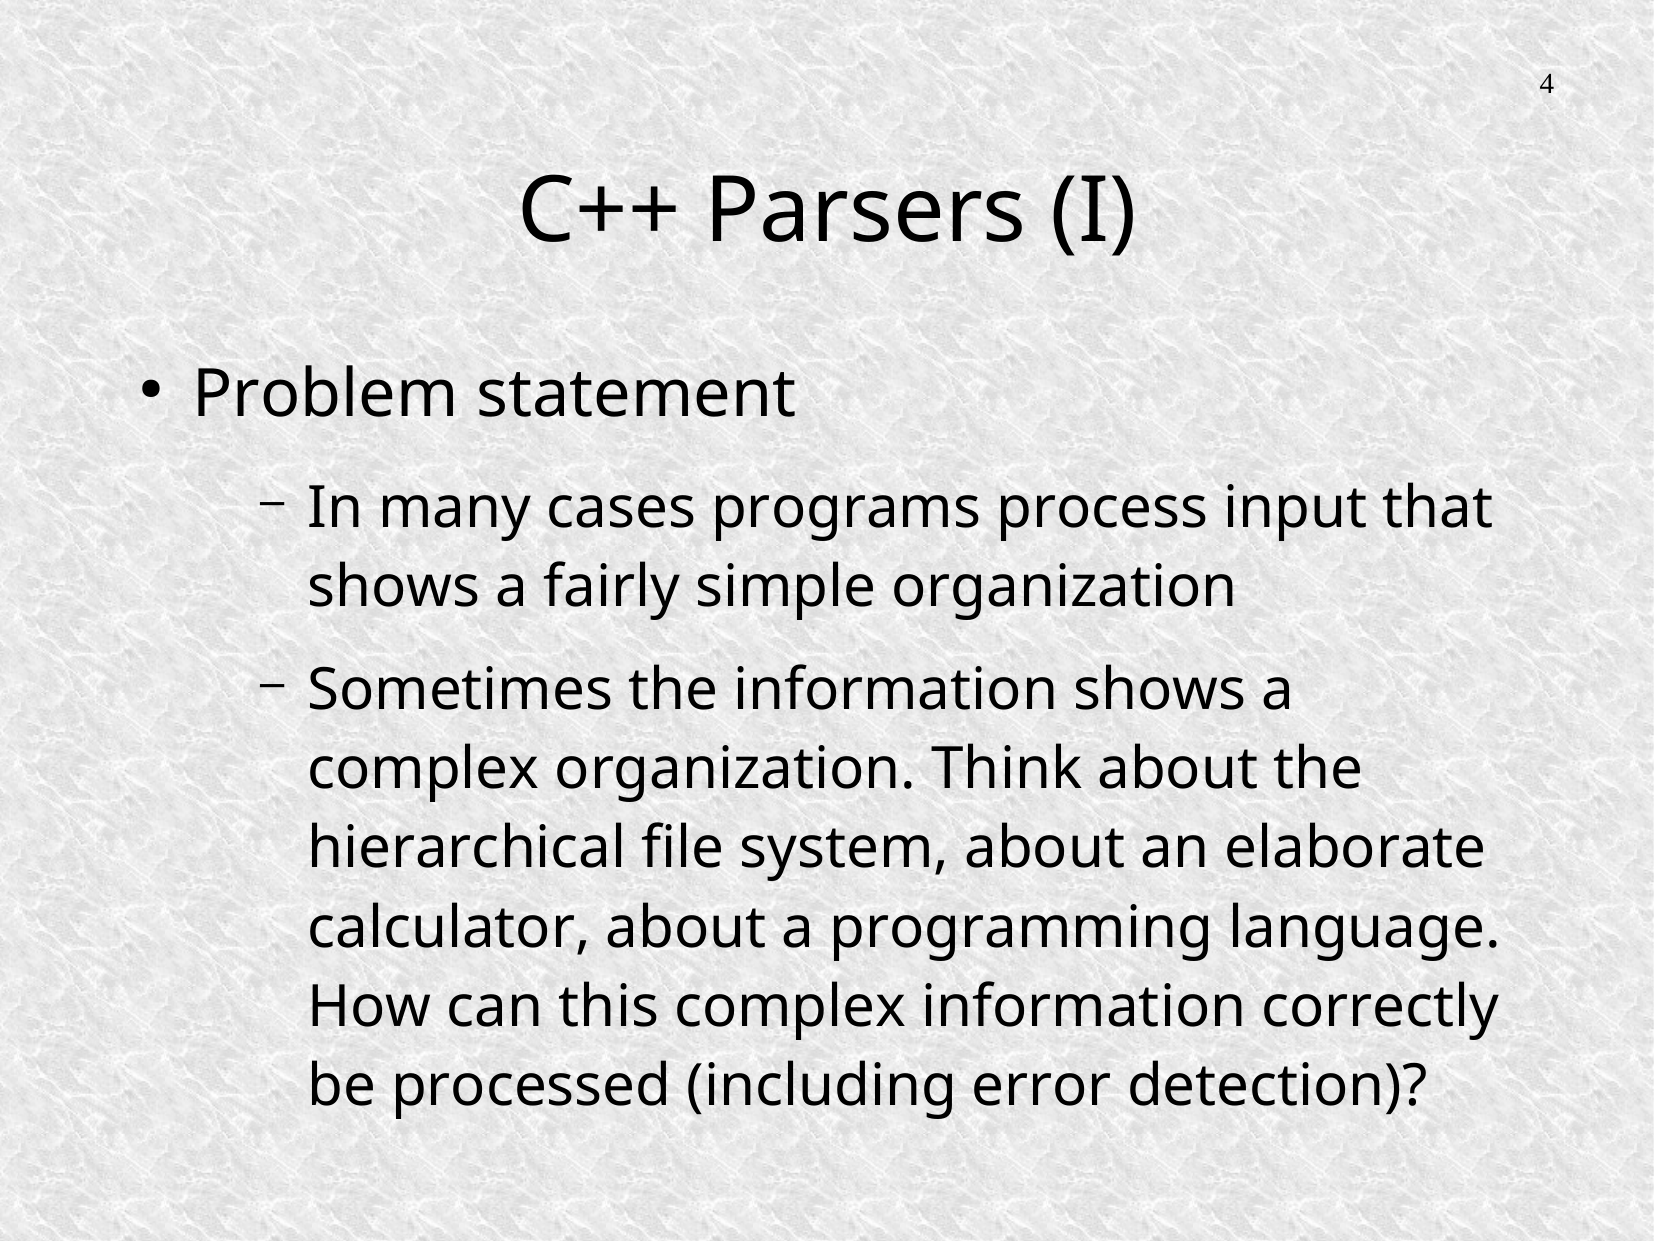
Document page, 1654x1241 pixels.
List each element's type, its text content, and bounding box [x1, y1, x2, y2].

title C++ Parsers (I) [121, 102, 1534, 310]
list Problem statement In many cases programs process input that shows a fairly simple organization Sometimes the information shows a complex organization. Think about the hierarchical file system, about an elaborate calculator, about a programming language. How can this complex information correctly be processed (including error detection)? [121, 344, 1534, 1127]
picture [0, 0, 1654, 1241]
